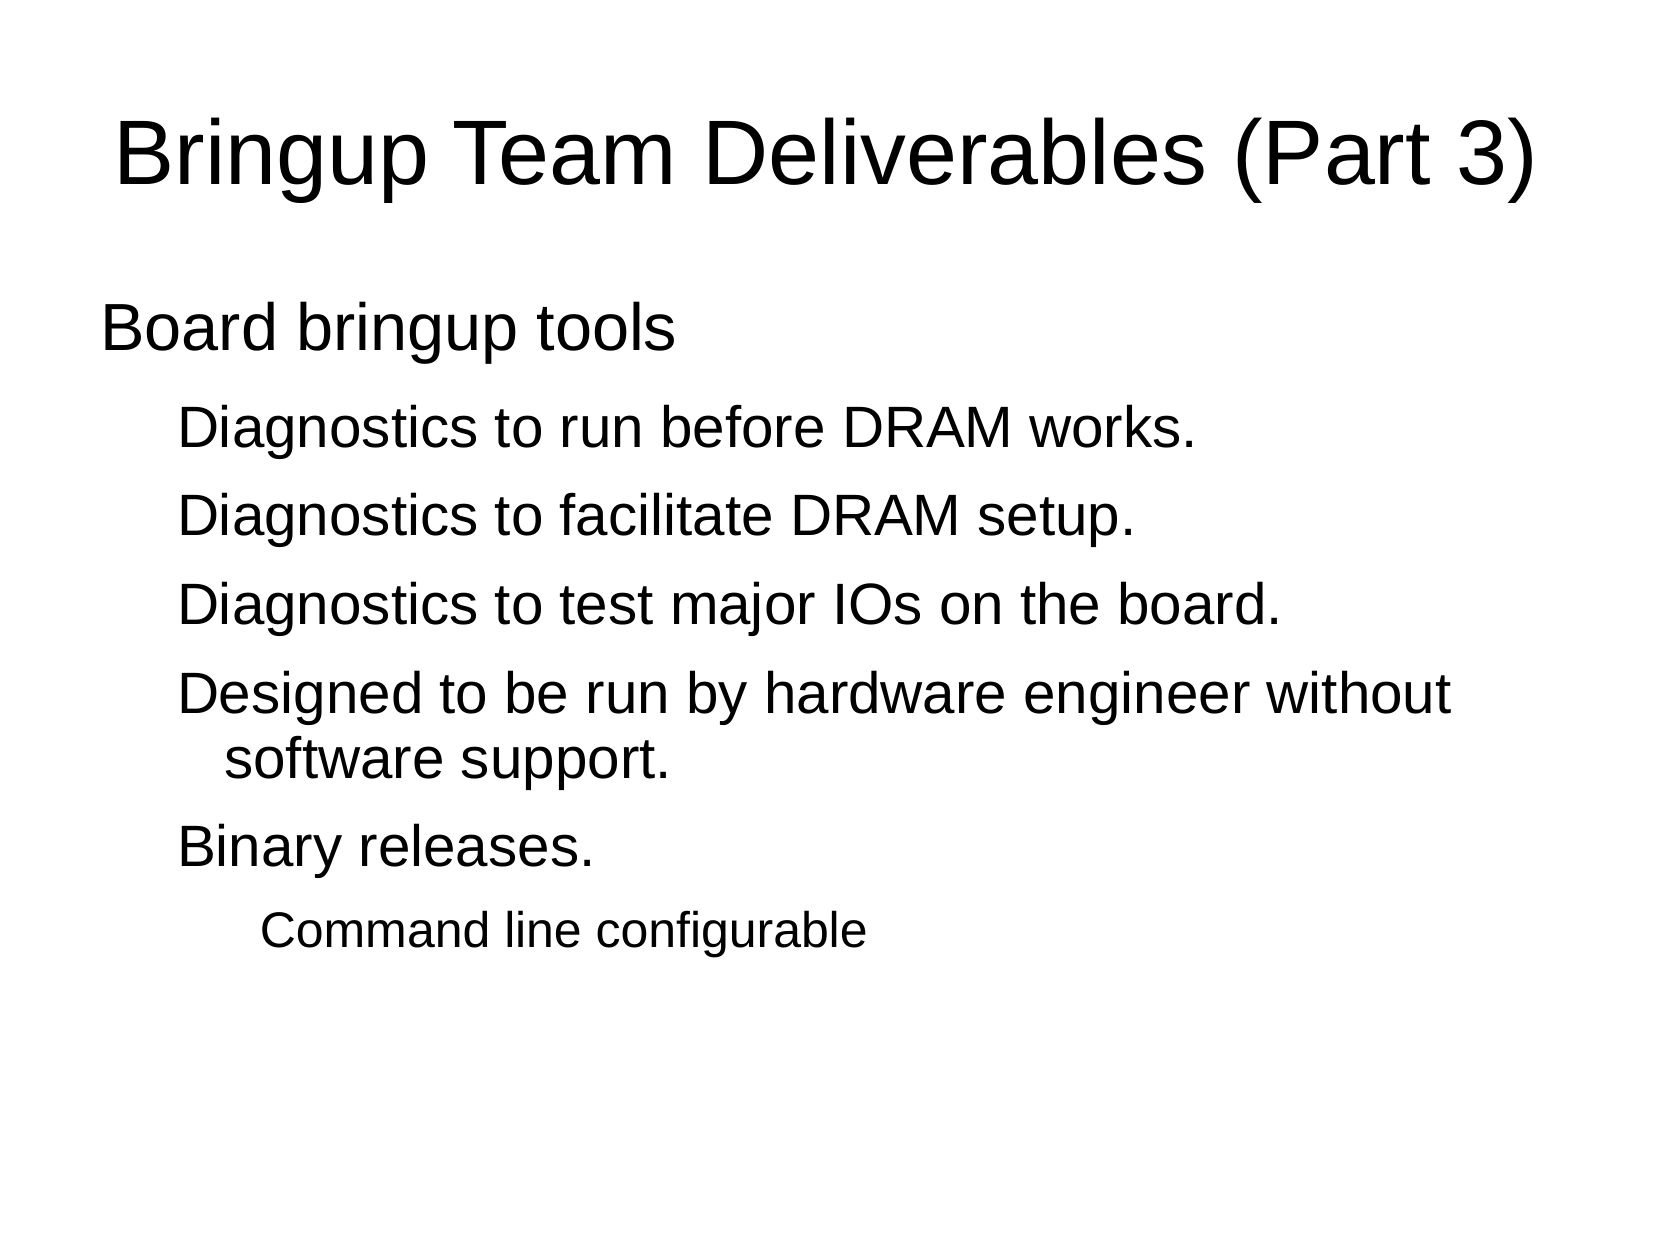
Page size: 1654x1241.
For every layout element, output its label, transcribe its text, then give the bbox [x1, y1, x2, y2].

title Bringup Team Deliverables (Part 3) [82, 56, 1571, 250]
list Board bringup tools Diagnostics to run before DRAM works. Diagnostics to facilitate DRAM setup. Diagnostics to test major IOs on the board. Designed to be run by hardware engineer without software support. Binary releases. Command line configurable [82, 290, 1571, 1094]
